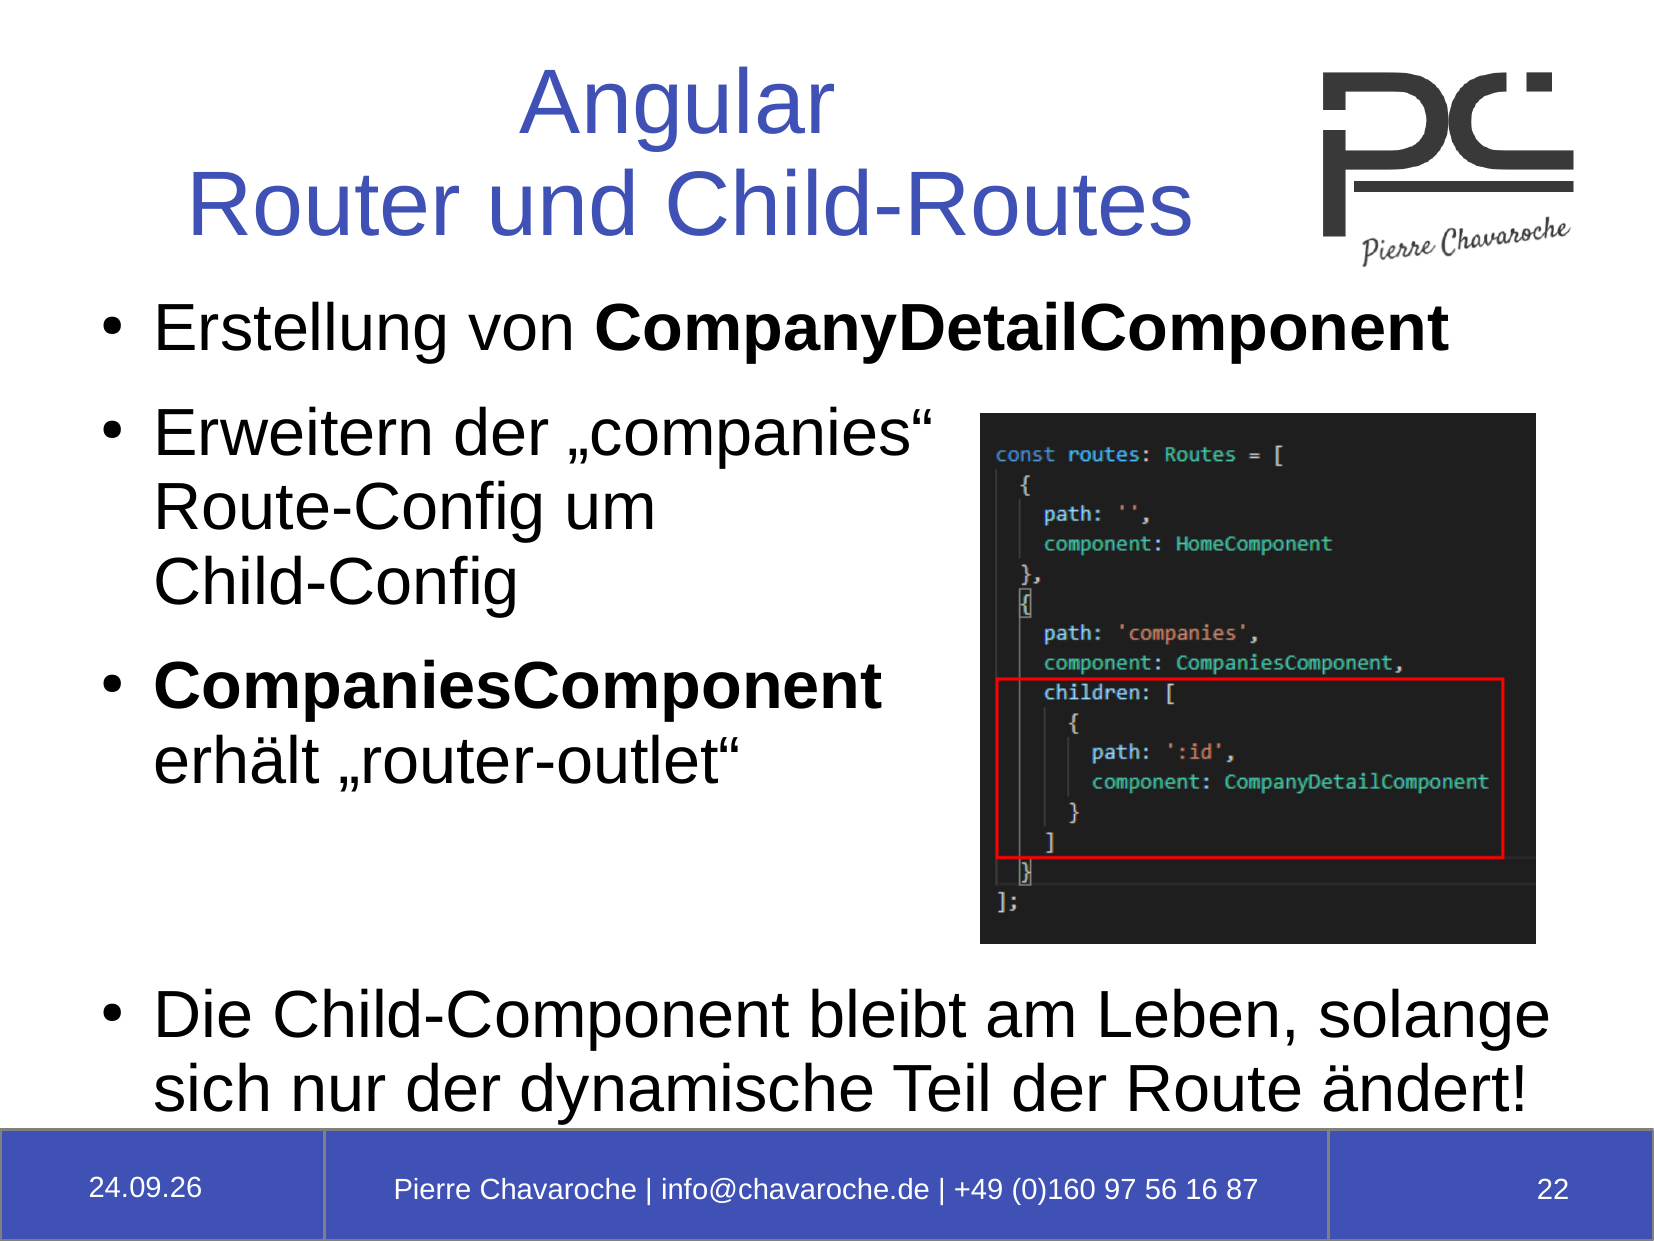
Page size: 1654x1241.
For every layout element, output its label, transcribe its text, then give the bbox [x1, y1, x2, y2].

picture [1307, 29, 1589, 311]
list Erstellung von CompanyDetailComponent Erweitern der „companies“ Route-Config um Child-Config CompaniesComponent erhält „router-outlet“ Die Child-Component bleibt am Leben, solange sich nur der dynamische Teil der Route ändert! [82, 290, 1571, 1127]
title Angular Router und Child-Routes [82, 49, 1300, 257]
picture [980, 413, 1536, 944]
